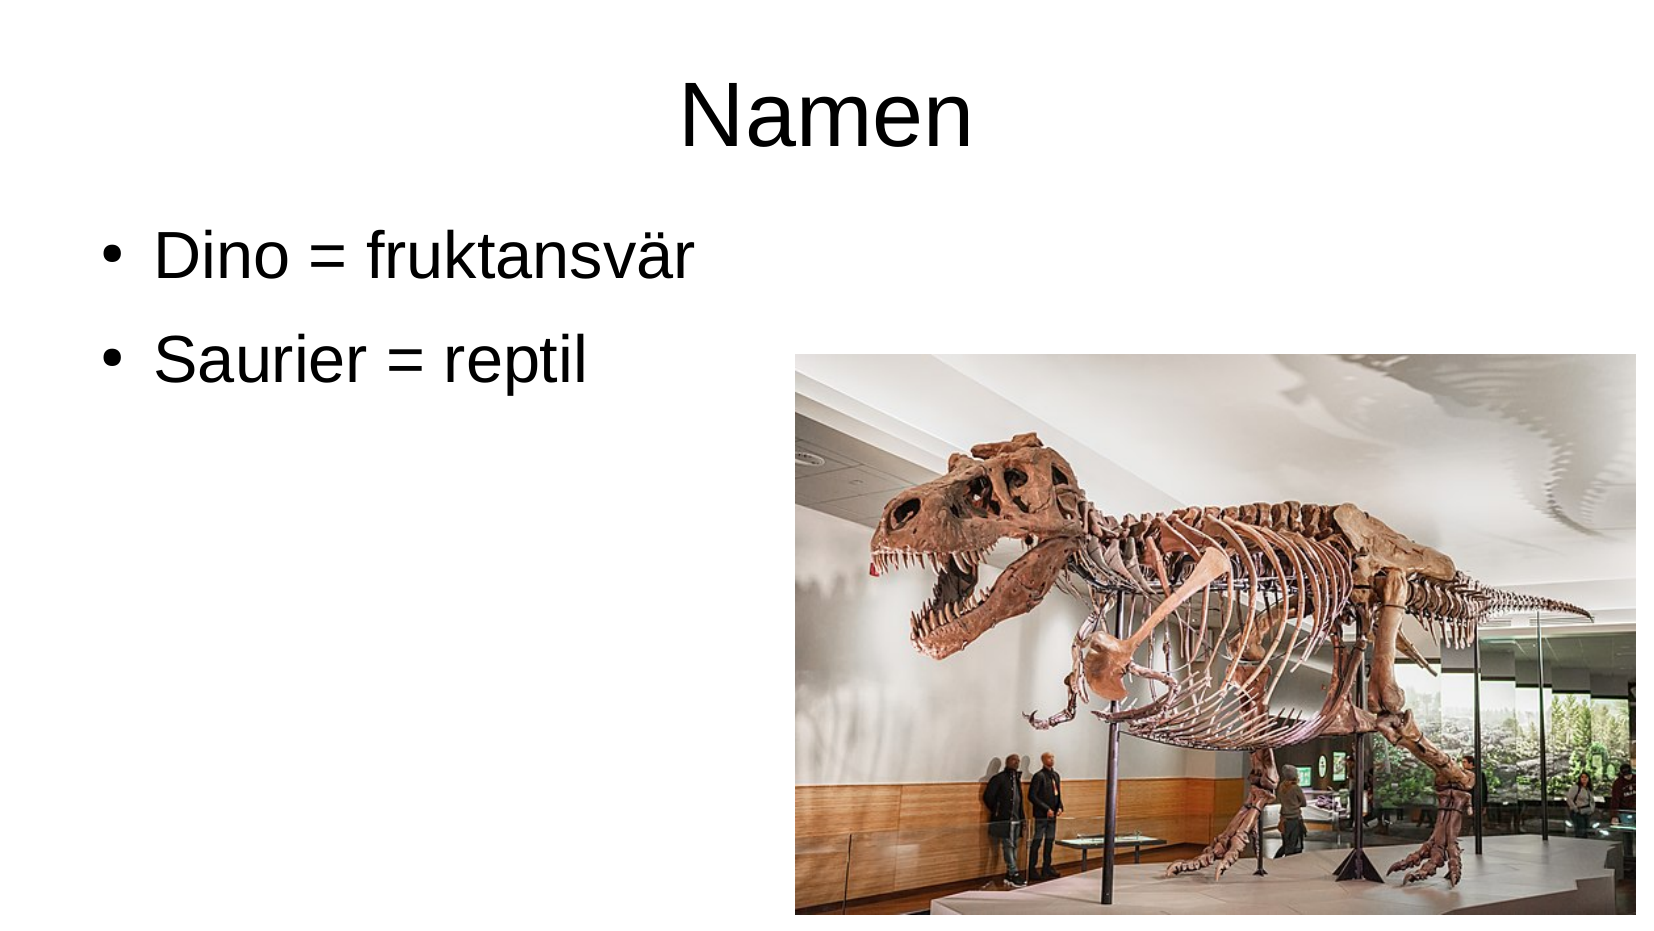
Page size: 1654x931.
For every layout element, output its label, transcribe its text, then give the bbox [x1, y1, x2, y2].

title Namen [82, 37, 1571, 193]
list Dino = fruktansvär Saurier = reptil [82, 217, 721, 916]
picture [795, 354, 1636, 916]
